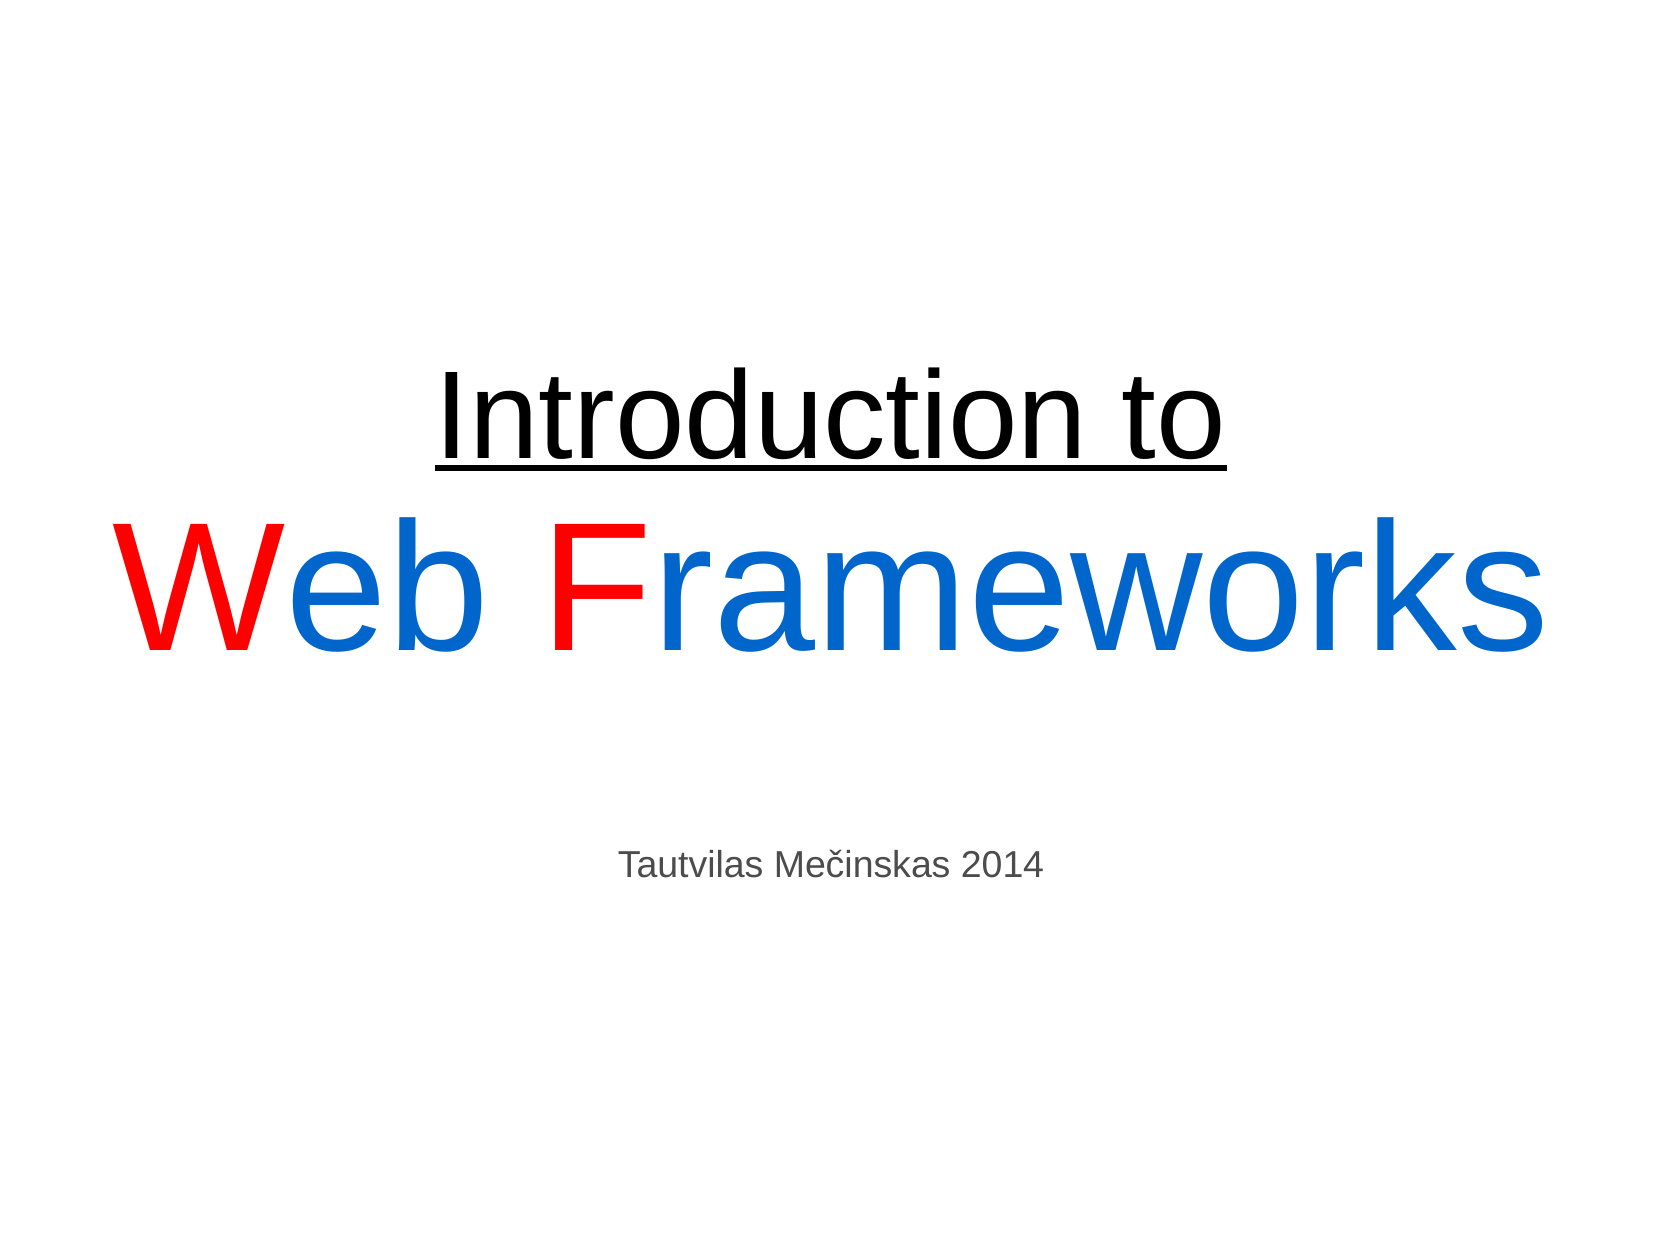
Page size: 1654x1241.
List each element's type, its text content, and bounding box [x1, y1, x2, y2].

subtitle Introduction to Web Frameworks Tautvilas Mečinskas 2014 [86, 135, 1576, 1095]
